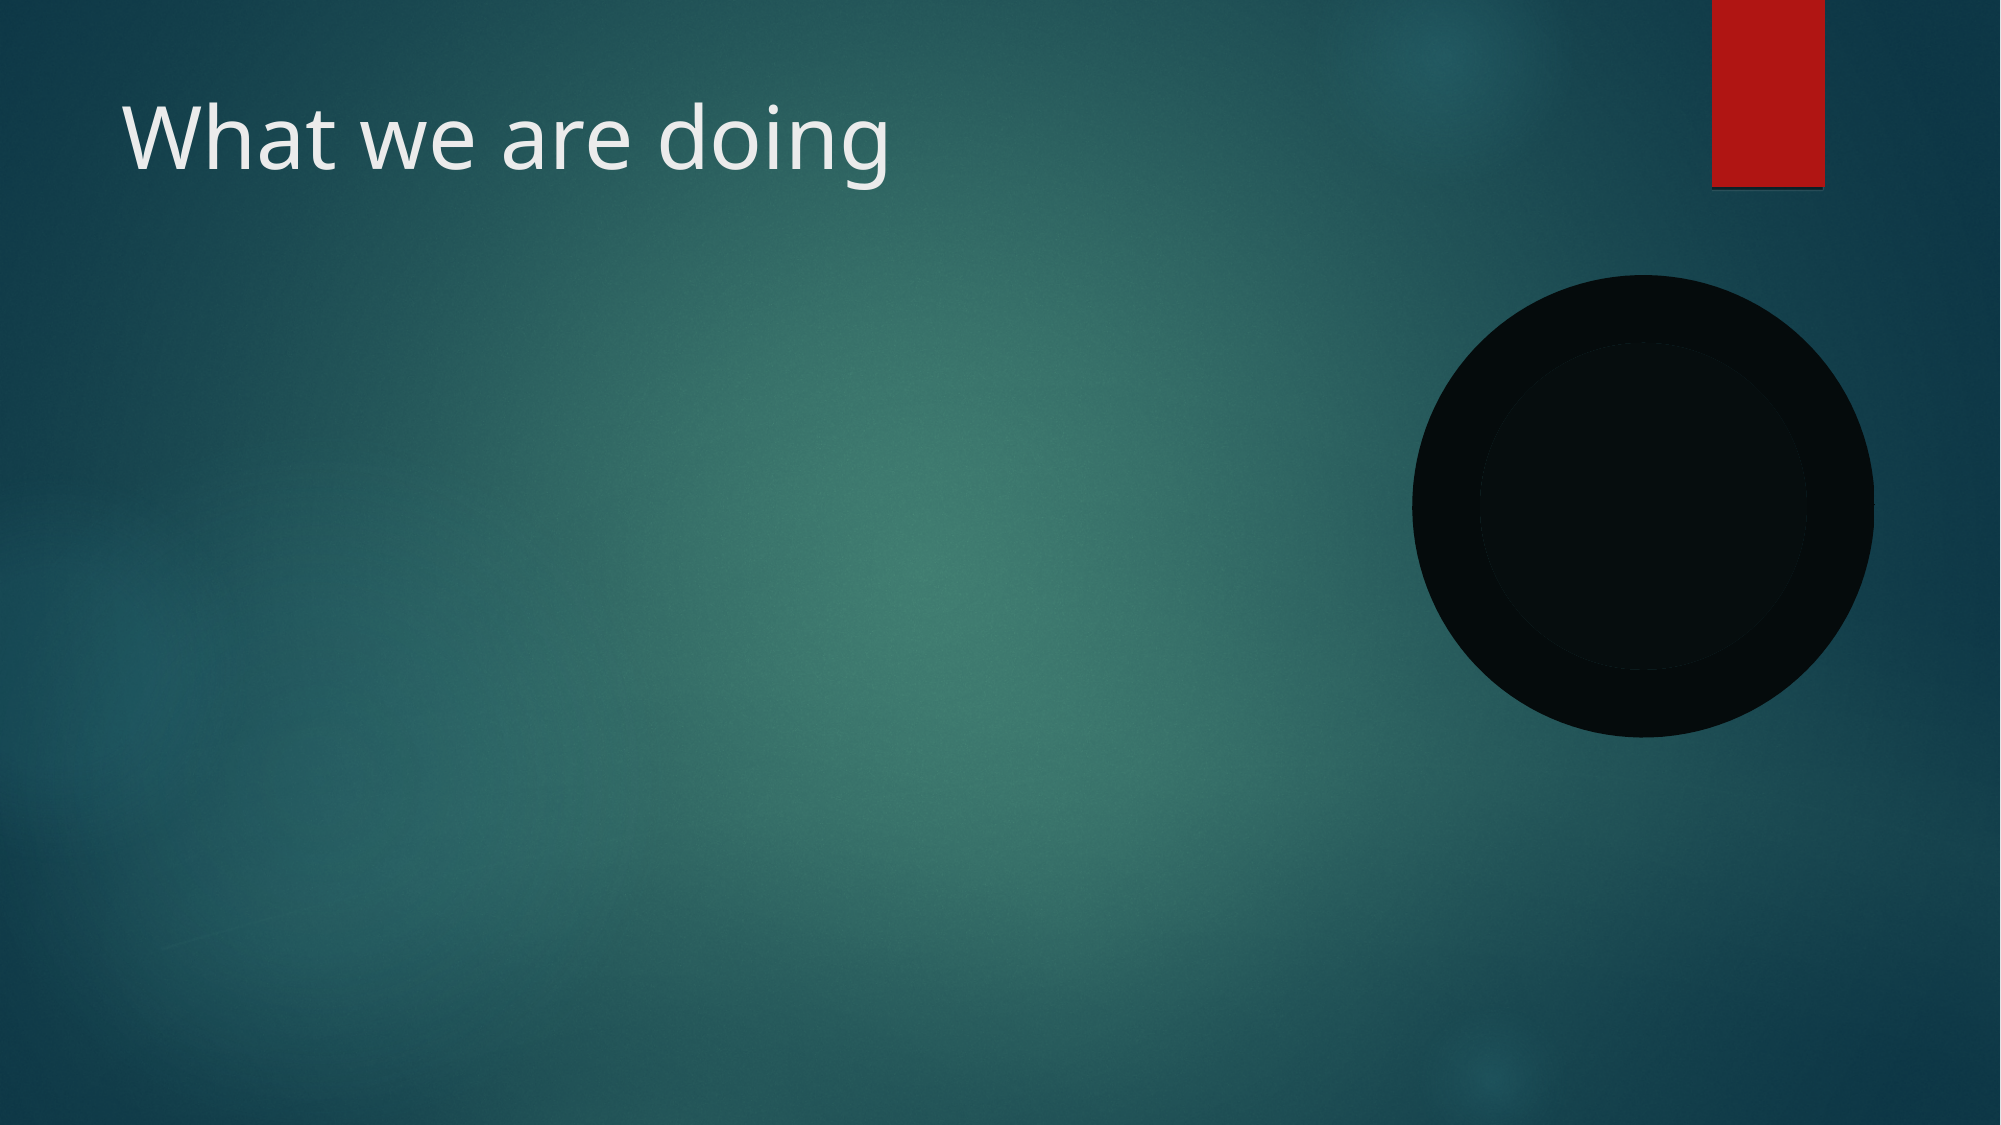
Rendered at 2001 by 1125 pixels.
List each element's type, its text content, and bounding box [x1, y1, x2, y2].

title What we are doing [106, 74, 1649, 305]
